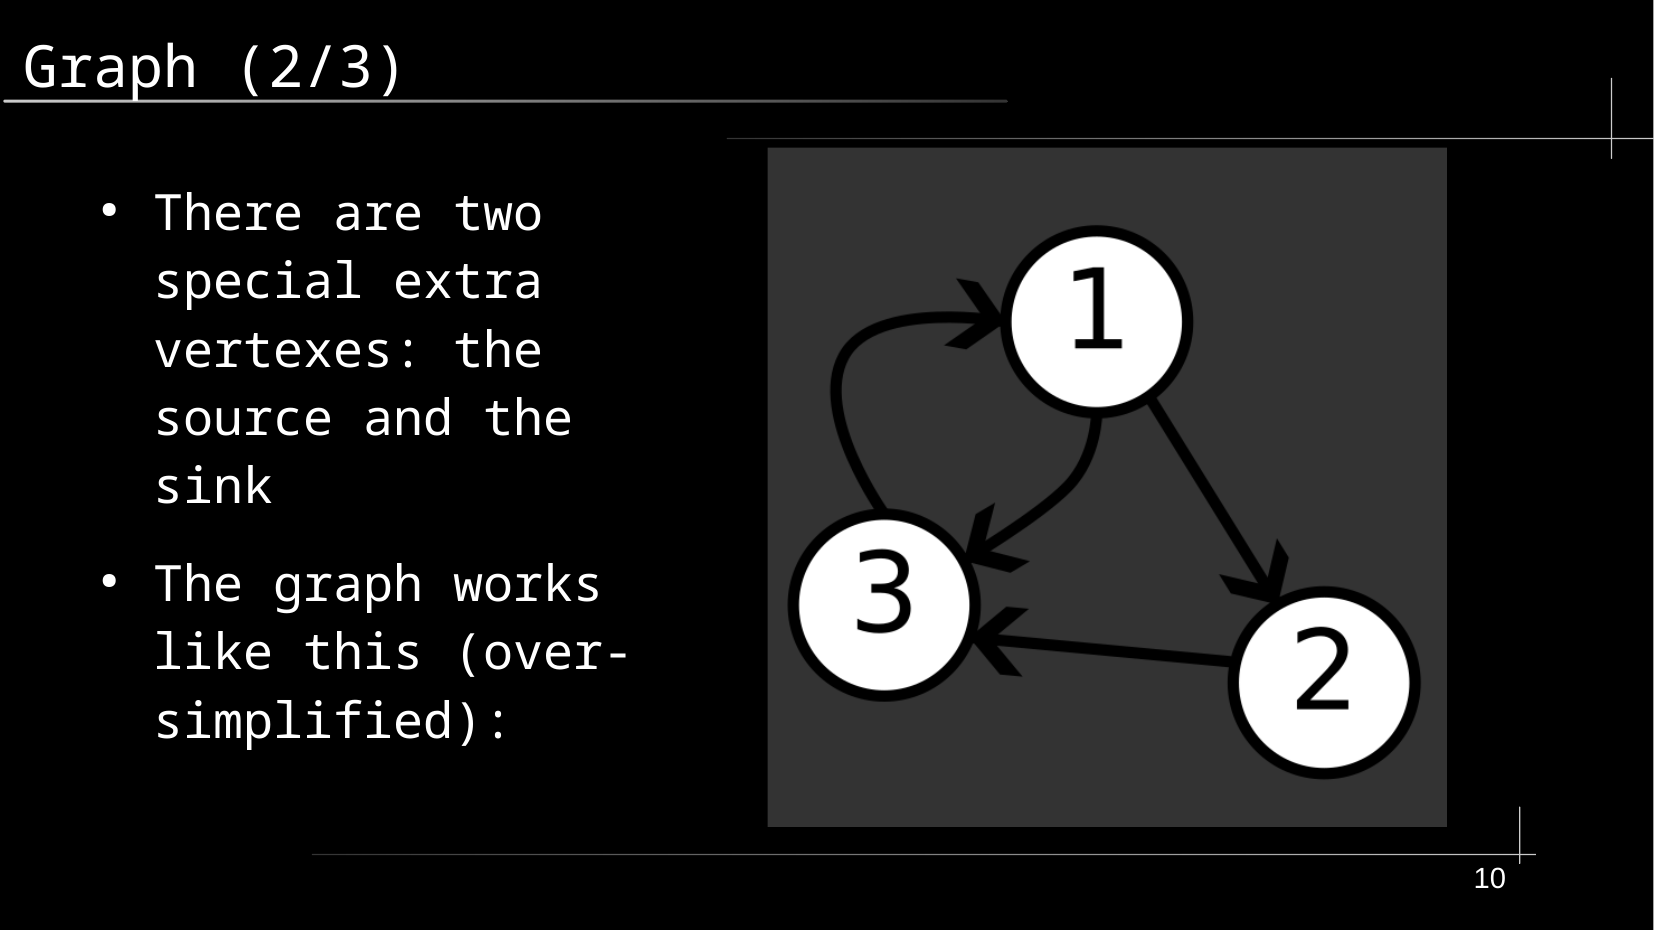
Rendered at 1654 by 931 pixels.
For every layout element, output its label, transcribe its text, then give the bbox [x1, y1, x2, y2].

picture [767, 206, 1438, 798]
title Graph (2/3) [23, 11, 1589, 119]
list There are two special extra vertexes: the source and the sink The graph works like this (over-simplified): [82, 177, 680, 798]
text_box [767, 147, 1447, 827]
